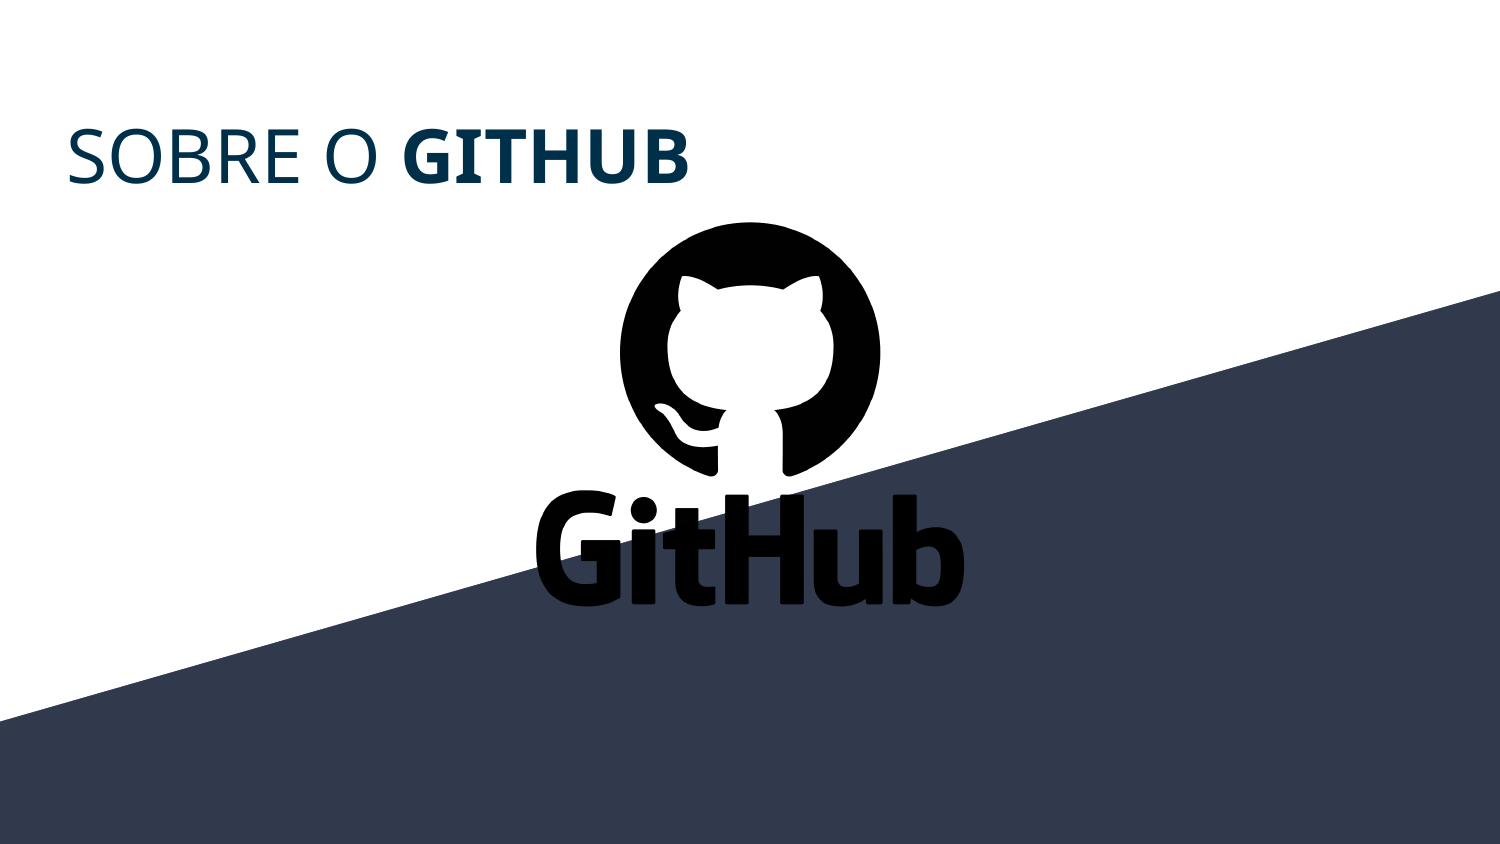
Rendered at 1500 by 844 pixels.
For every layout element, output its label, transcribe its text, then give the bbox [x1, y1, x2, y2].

title SOBRE O GITHUB [51, 88, 1449, 299]
picture [398, 216, 1102, 612]
